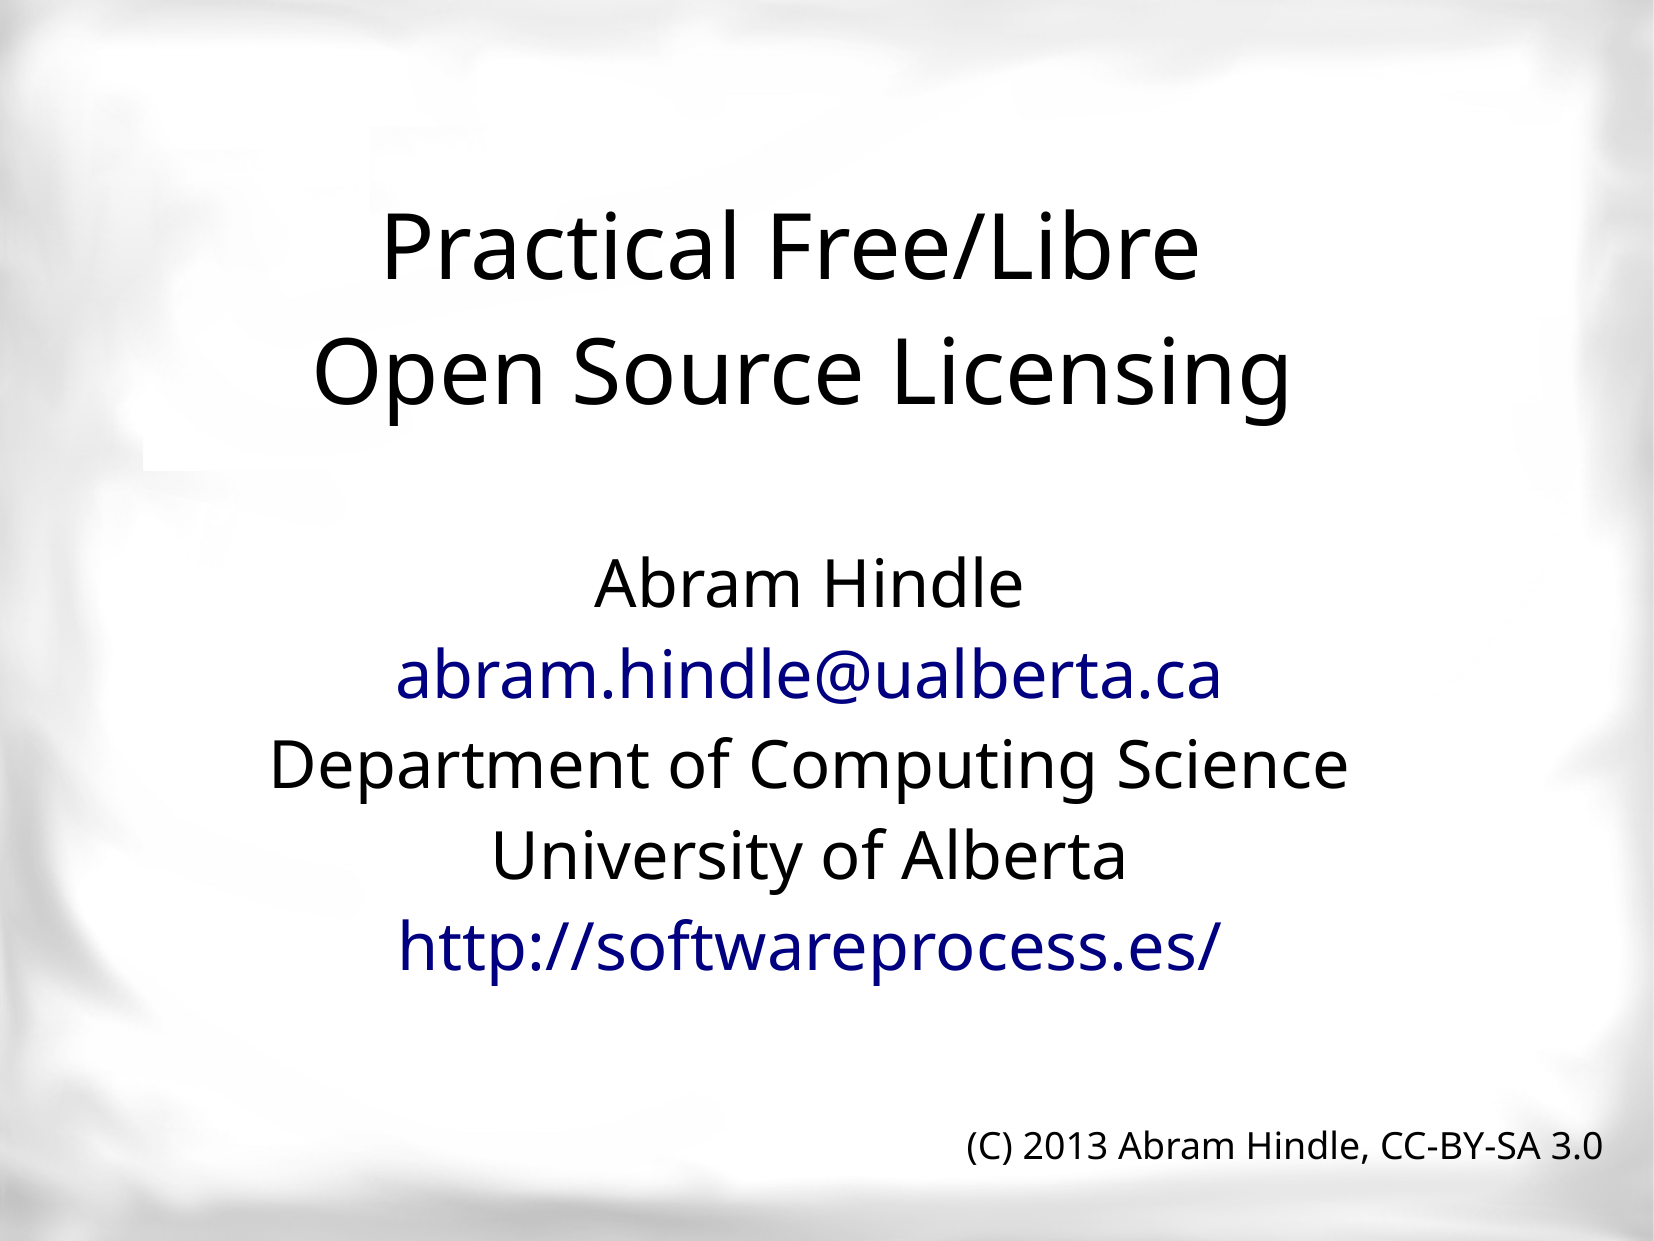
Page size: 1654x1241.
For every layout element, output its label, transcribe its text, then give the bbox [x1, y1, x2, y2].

subtitle Abram Hindle abram.hindle@ualberta.ca Department of Computing Science University of Alberta http://softwareprocess.es/ [82, 448, 1538, 1169]
picture [0, 0, 1654, 1241]
text_box (C) 2013 Abram Hindle, CC-BY-SA 3.0 [951, 1112, 1607, 1170]
title Practical Free/Libre Open Source Licensing [59, 202, 1548, 410]
